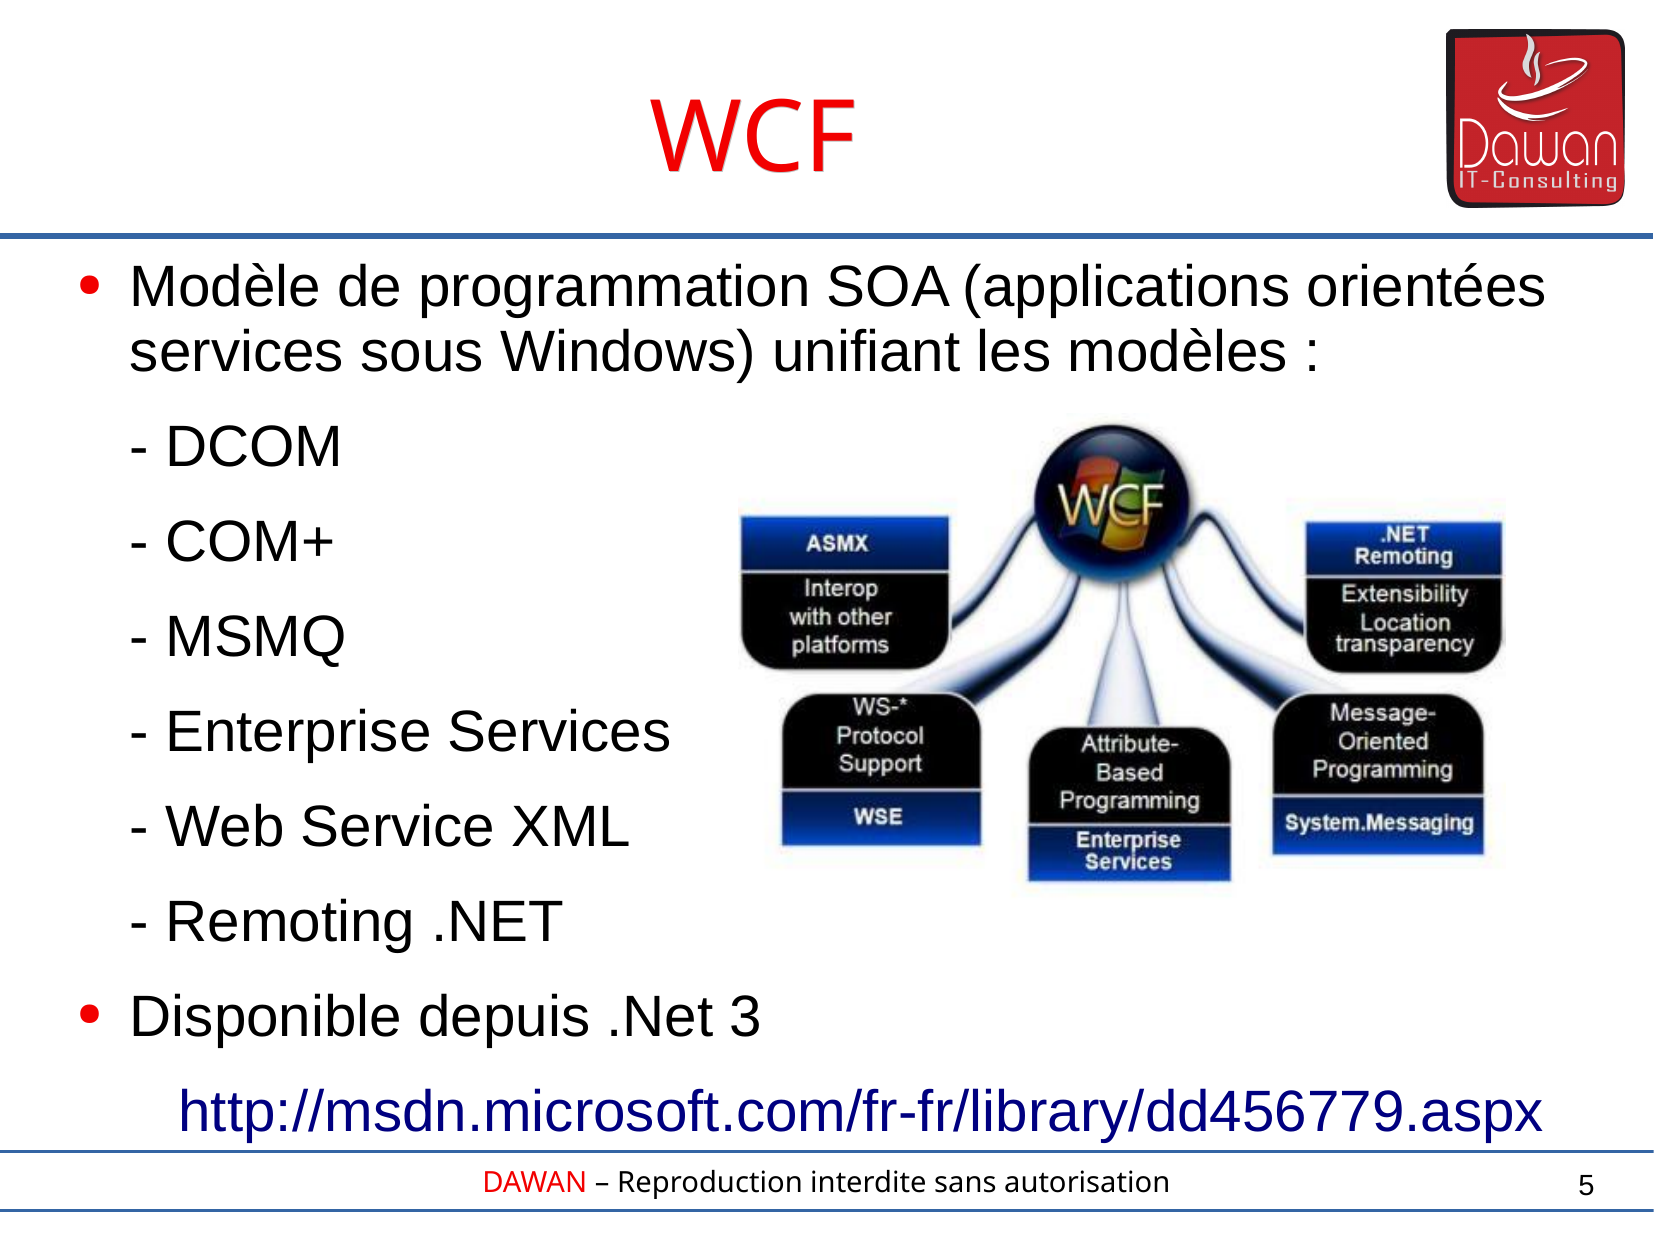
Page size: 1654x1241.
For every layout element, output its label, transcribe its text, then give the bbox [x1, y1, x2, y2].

title WCF [59, 29, 1447, 237]
picture [738, 413, 1506, 901]
list Modèle de programmation SOA (applications orientées services sous Windows) unifiant les modèles : - DCOM - COM+ - MSMQ - Enterprise Services - Web Service XML - Remoting .NET Disponible depuis .Net 3 http://msdn.microsoft.com/fr-fr/library/dd456779.aspx [59, 253, 1595, 1142]
picture [1447, 29, 1625, 208]
